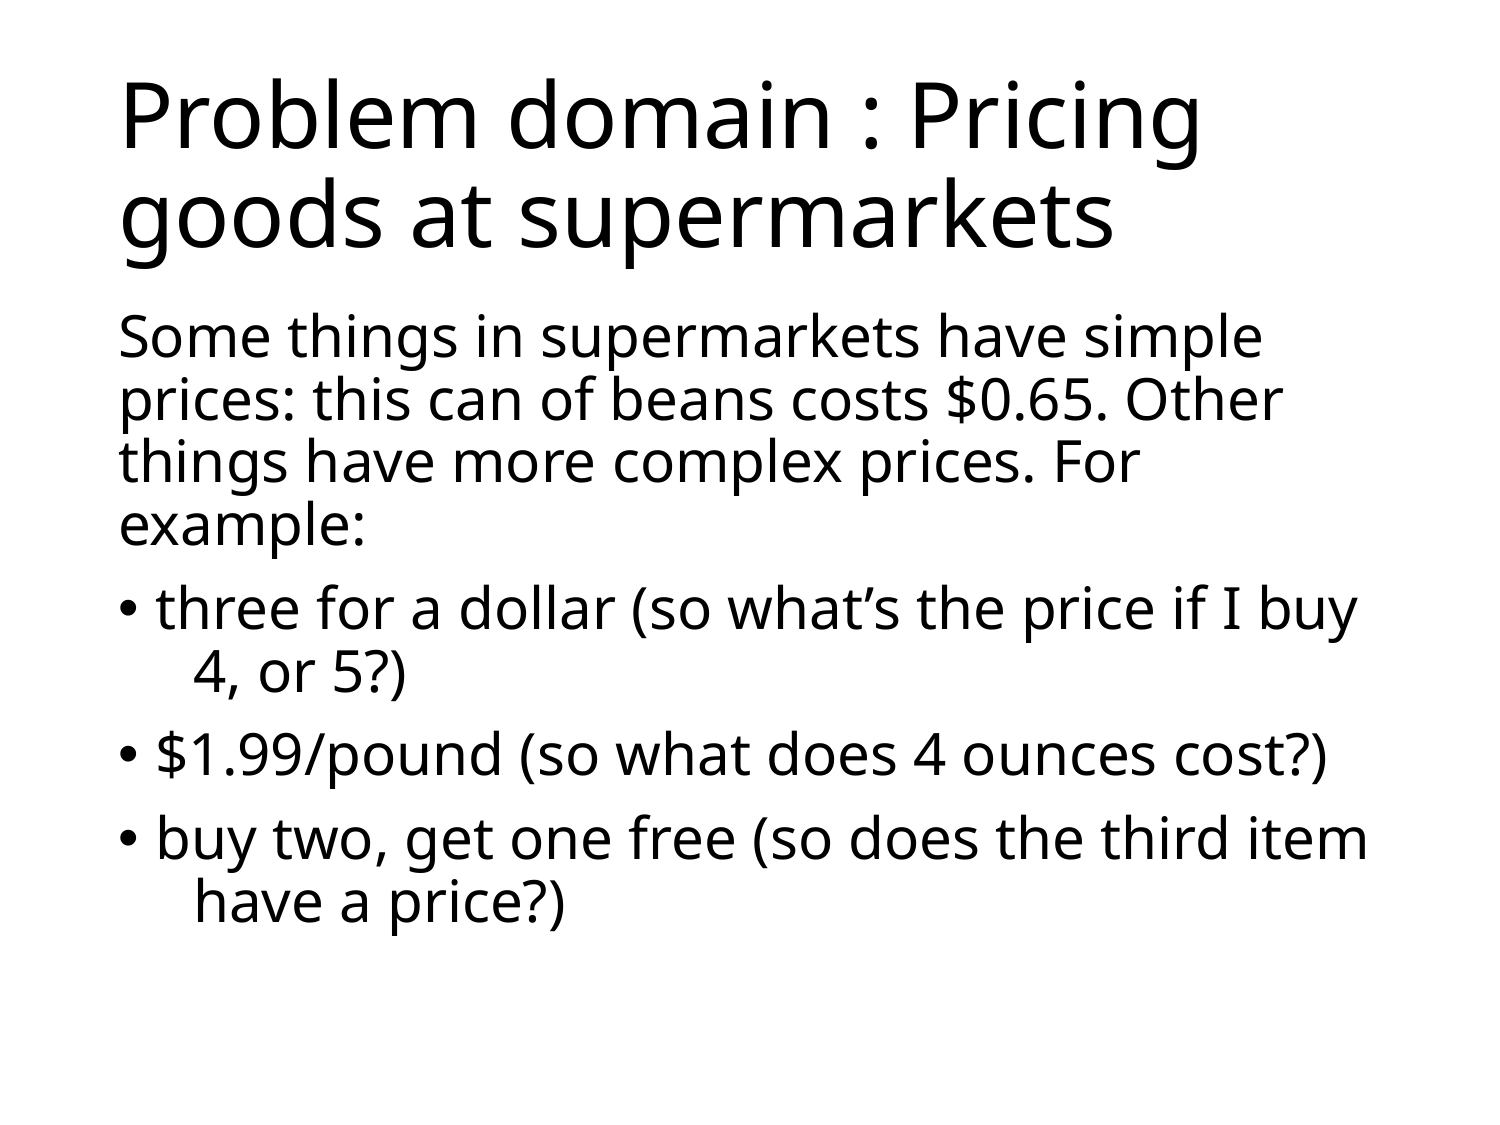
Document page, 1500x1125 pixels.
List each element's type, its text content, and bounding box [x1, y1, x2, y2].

title Problem domain : Pricing goods at supermarkets [103, 59, 1397, 278]
list Some things in supermarkets have simple prices: this can of beans costs $0.65. Other things have more complex prices. For example: three for a dollar (so what’s the price if I buy 4, or 5?) $1.99/pound (so what does 4 ounces cost?) buy two, get one free (so does the third item have a price?) [103, 299, 1397, 1014]
